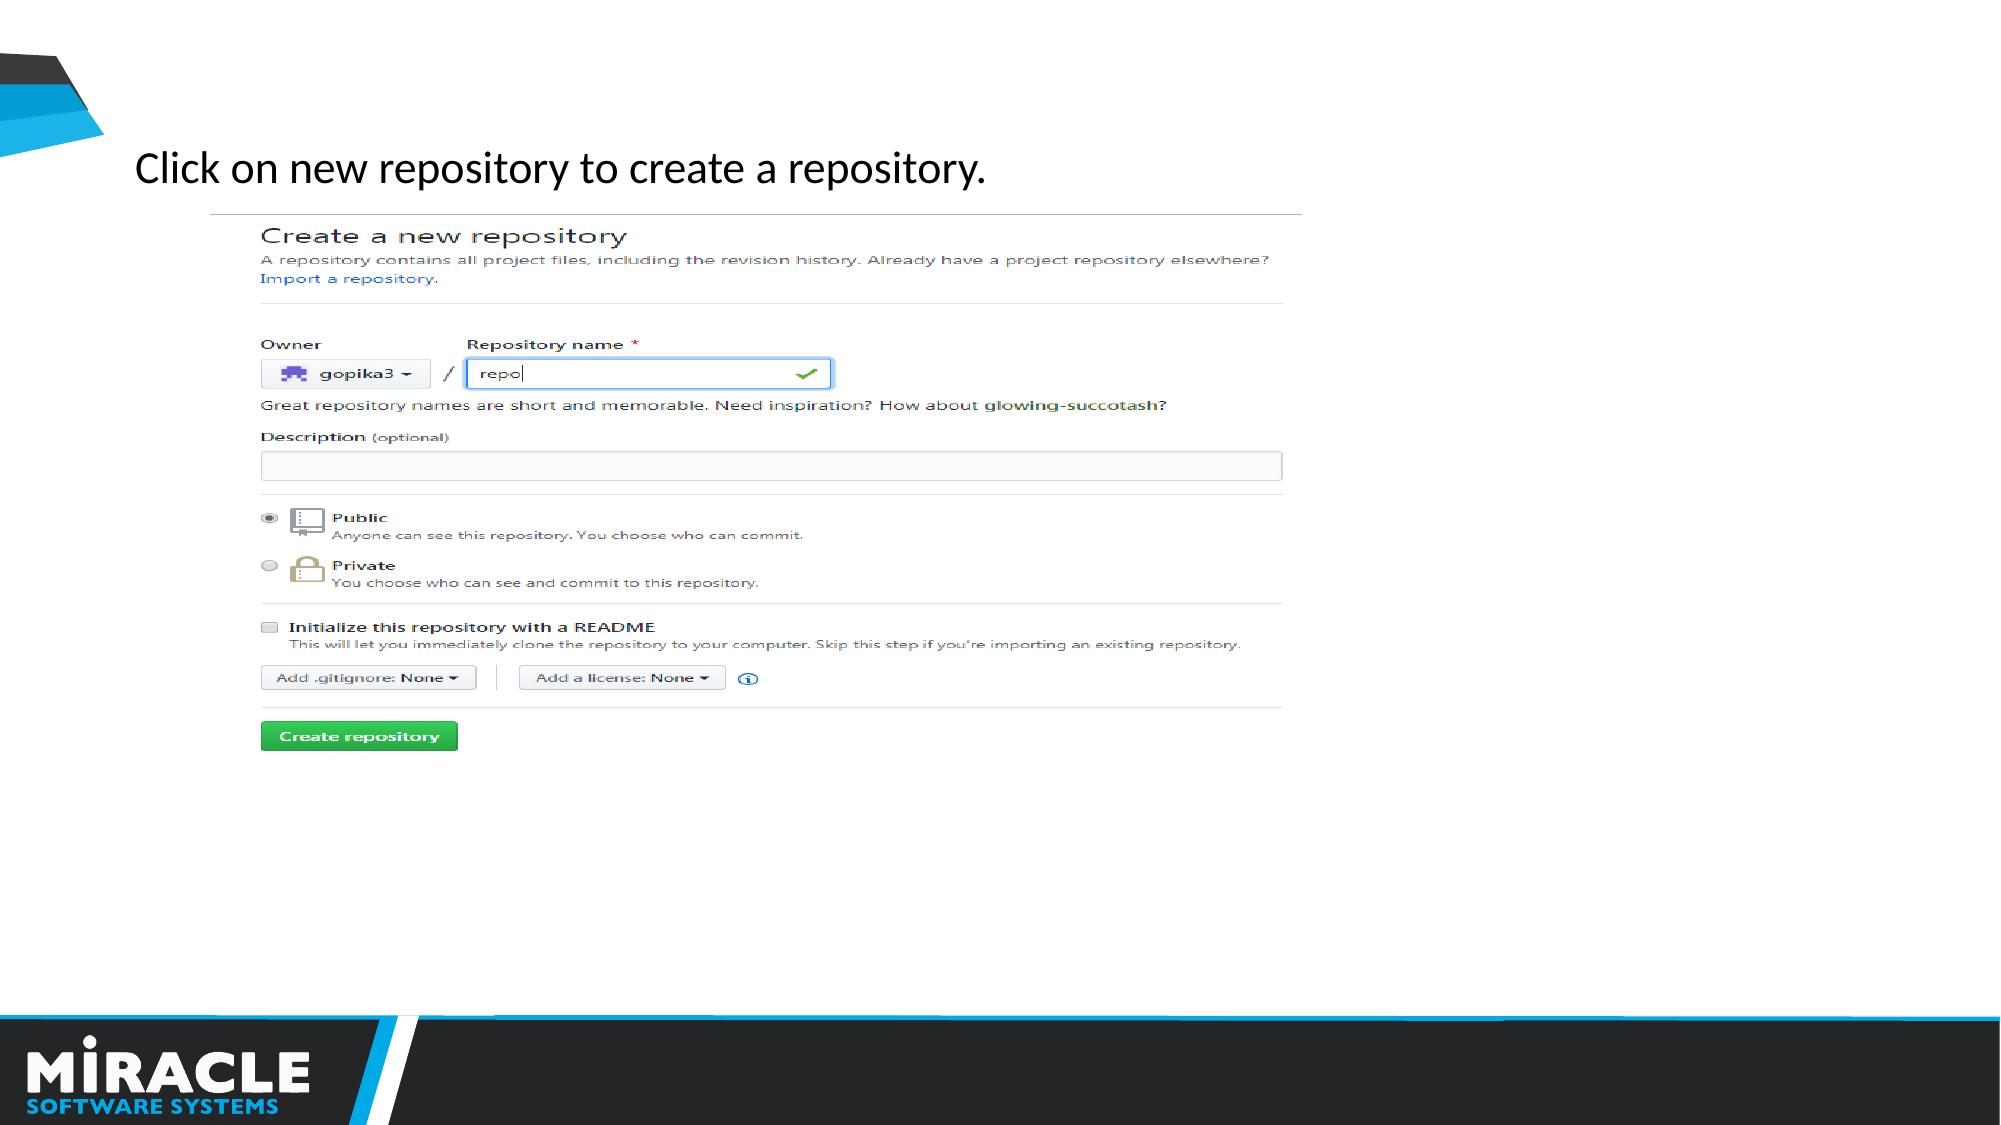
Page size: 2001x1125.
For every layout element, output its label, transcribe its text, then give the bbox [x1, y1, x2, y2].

text_box Click on new repository to create a repository. [120, 85, 1492, 365]
picture [210, 212, 1302, 766]
